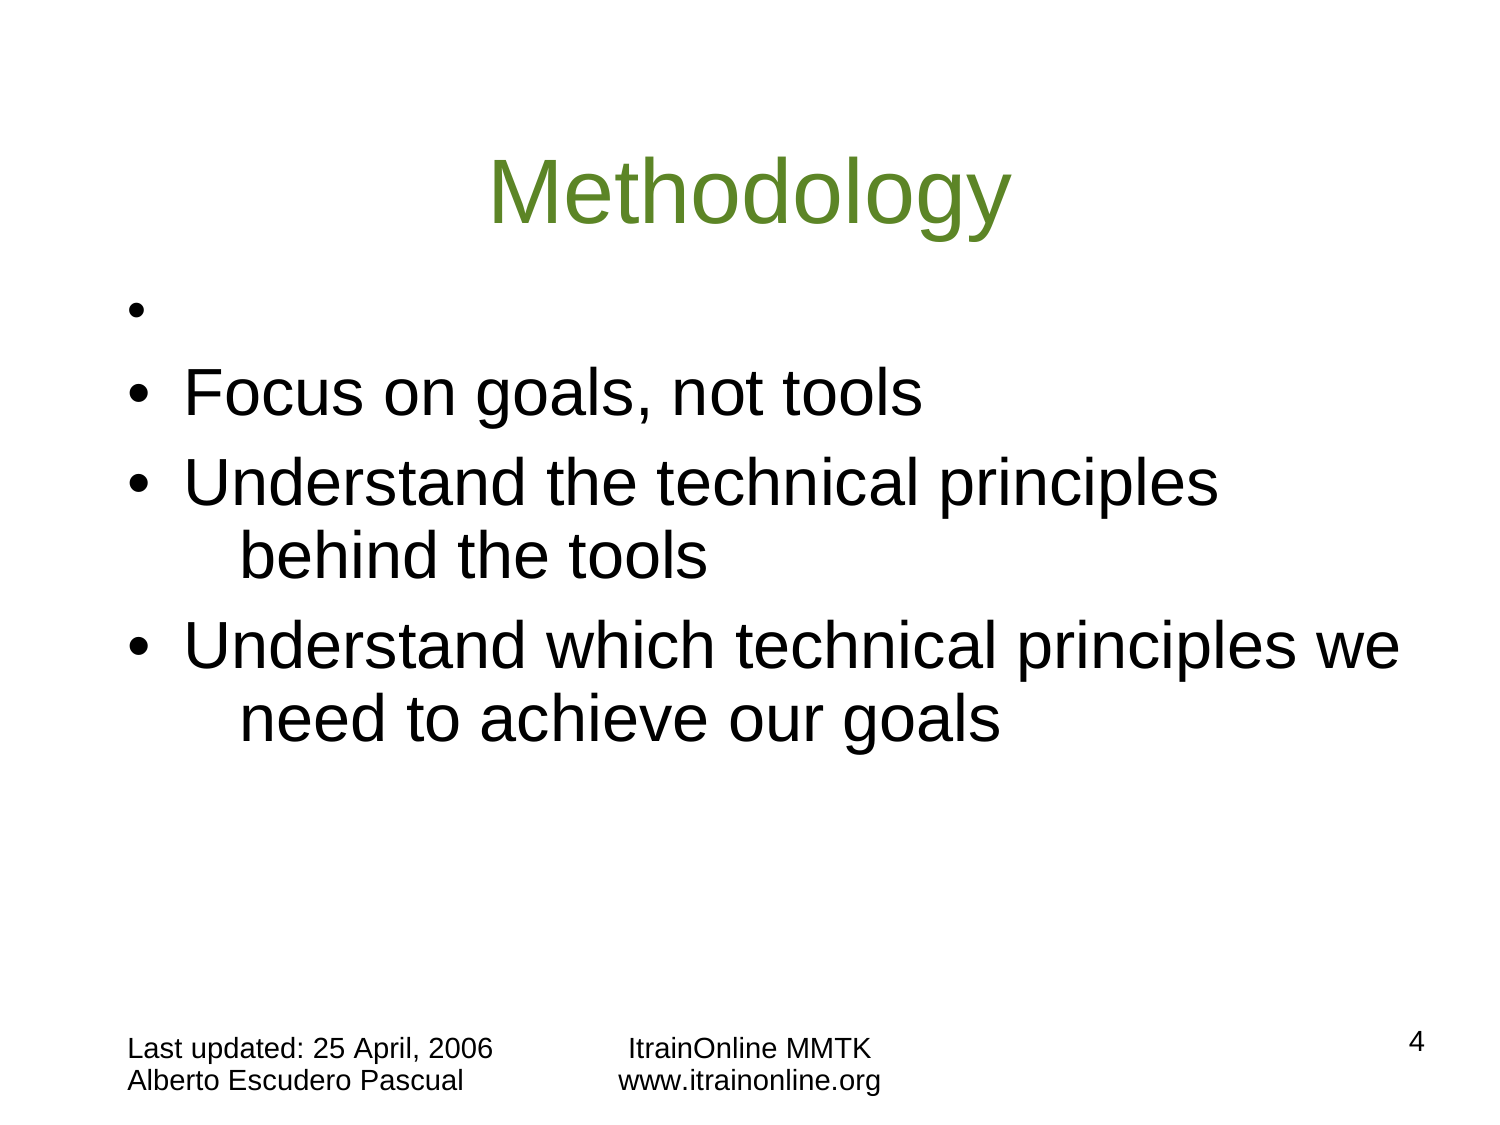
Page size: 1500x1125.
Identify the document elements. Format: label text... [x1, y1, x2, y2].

text_box Focus on goals, not tools Understand the technical principles behind the tools Understand which technical principles we need to achieve our goals [112, 271, 1423, 947]
text_box Methodology [112, 99, 1388, 271]
